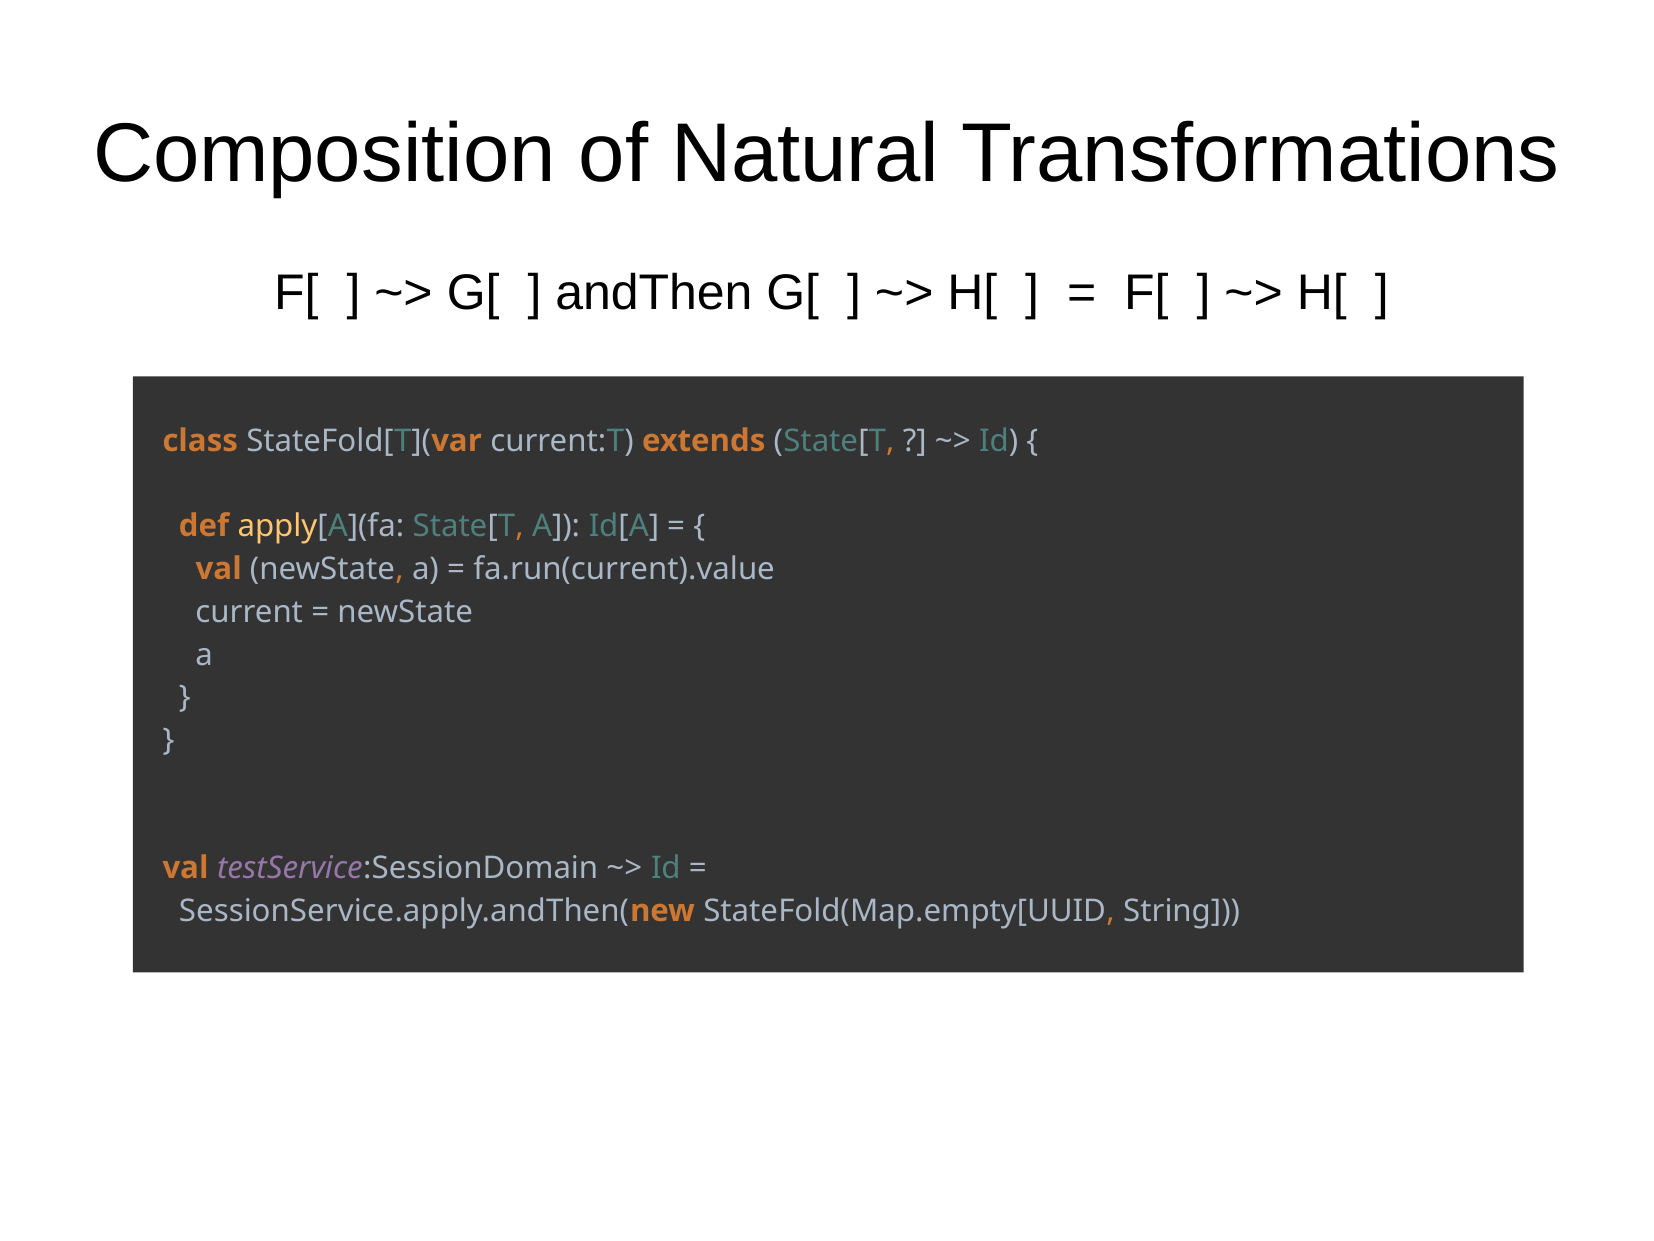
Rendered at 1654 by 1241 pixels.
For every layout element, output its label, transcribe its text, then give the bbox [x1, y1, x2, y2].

text_box F[ ] ~> G[ ] andThen G[ ] ~> H[ ] = F[ ] ~> H[ ] [105, 256, 1561, 328]
text_box class StateFold[T](var current:T) extends (State[T, ?] ~> Id) { def apply[A](fa: State[T, A]): Id[A] = { val (newState, a) = fa.run(current).value current = newState a } } val testService:SessionDomain ~> Id = SessionService.apply.andThen(new StateFold(Map.empty[UUID, String])) [132, 376, 1524, 886]
title Composition of Natural Transformations [82, 49, 1571, 257]
